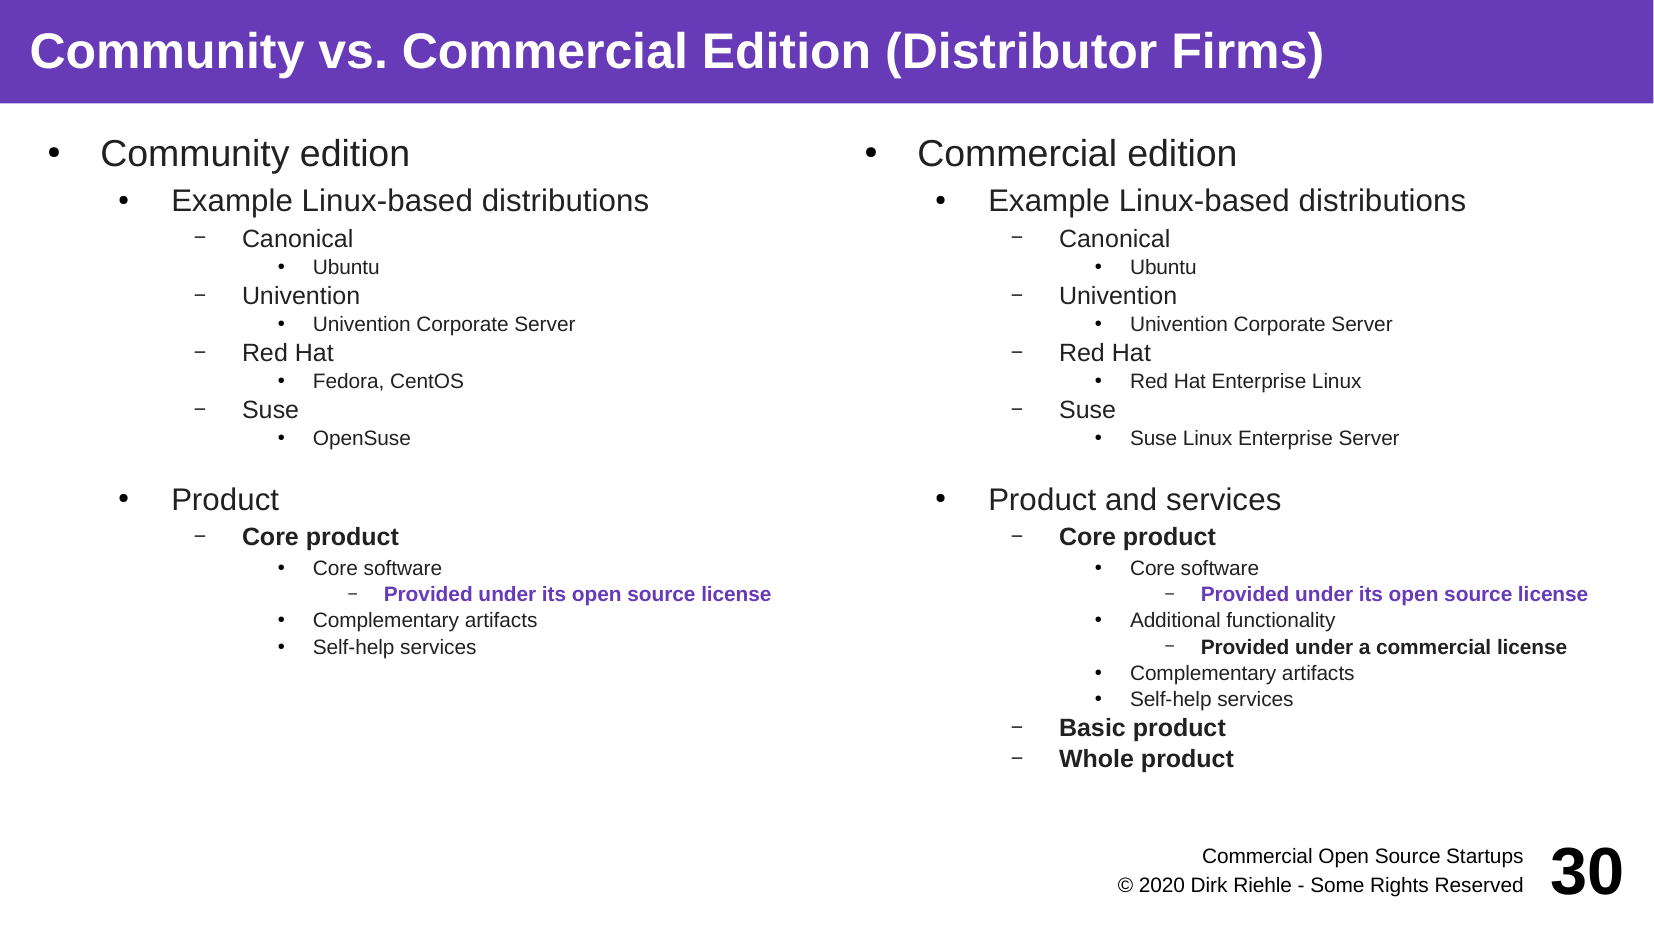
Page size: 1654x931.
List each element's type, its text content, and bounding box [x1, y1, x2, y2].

list Commercial edition Example Linux-based distributions Canonical Ubuntu Univention Univention Corporate Server Red Hat Red Hat Enterprise Linux Suse Suse Linux Enterprise Server Product and services Core product Core software Provided under its open source license Additional functionality Provided under a commercial license Complementary artifacts Self-help services Basic product Whole product [846, 132, 1625, 813]
title Community vs. Commercial Edition (Distributor Firms) [0, 0, 1654, 104]
list Community edition Example Linux-based distributions Canonical Ubuntu Univention Univention Corporate Server Red Hat Fedora, CentOS Suse OpenSuse Product Core product Core software Provided under its open source license Complementary artifacts Self-help services [29, 132, 808, 813]
